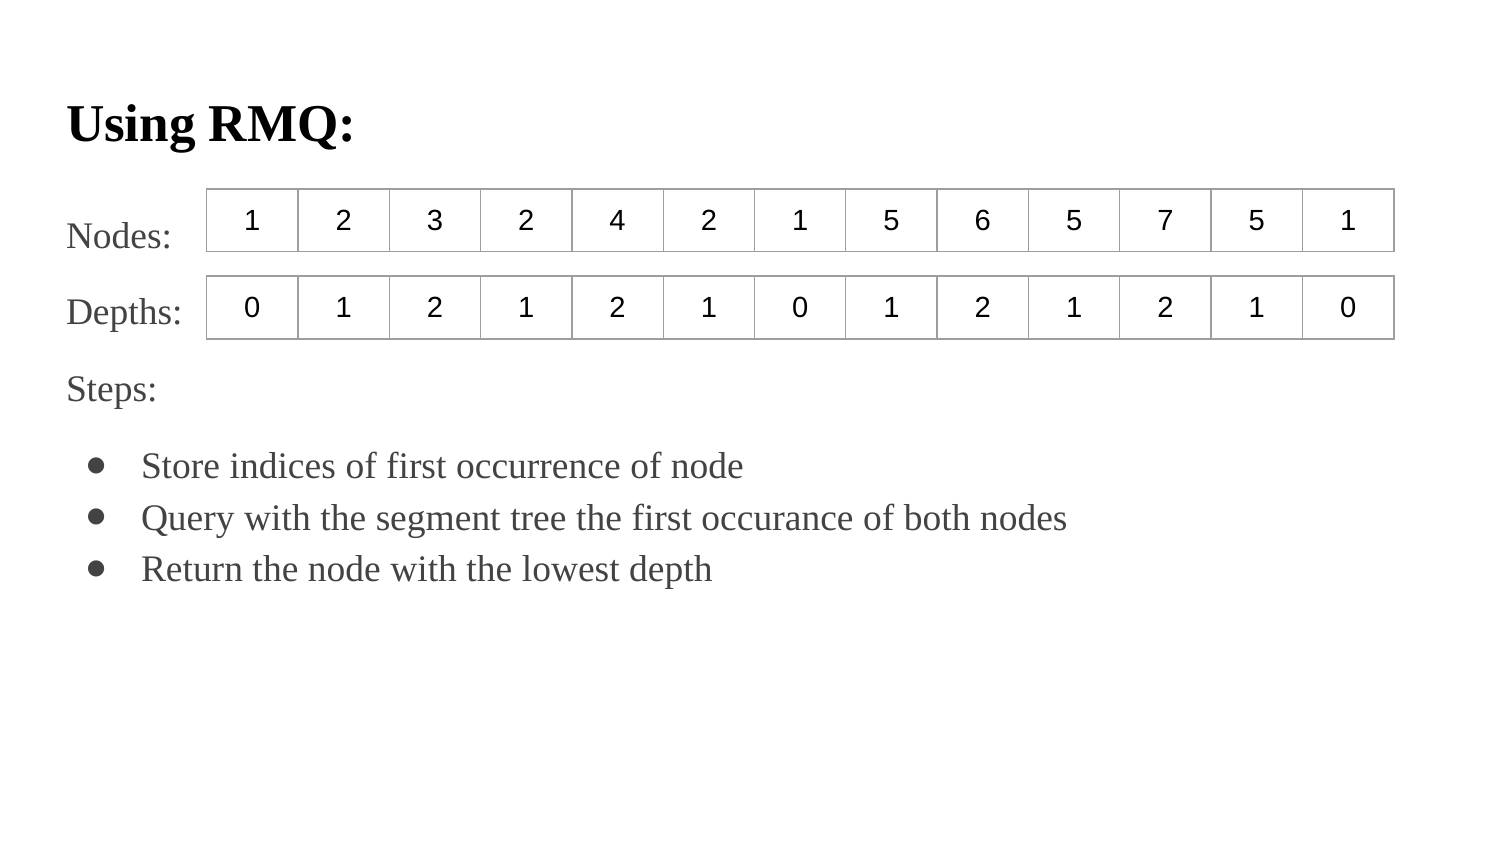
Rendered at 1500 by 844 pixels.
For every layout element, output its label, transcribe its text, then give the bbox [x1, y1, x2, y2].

table_header 1 [481, 277, 571, 338]
table_header 5 [846, 190, 936, 251]
table_header 2 [664, 190, 754, 251]
table_header 1 [1029, 277, 1119, 338]
table_header 0 [755, 277, 845, 338]
table_header 6 [938, 190, 1028, 251]
list Nodes: Depths: Steps: Store indices of first occurrence of node Query with the segment tree the first occurance of both nodes Return the node with the lowest depth [51, 189, 1449, 750]
table_header 5 [1212, 190, 1302, 251]
table_header 1 [846, 277, 936, 338]
table_header 2 [299, 190, 389, 251]
table_header 3 [390, 190, 480, 251]
table_header 5 [1029, 190, 1119, 251]
table_header 2 [1120, 277, 1210, 338]
table_header 1 [207, 190, 297, 251]
table_header 1 [299, 277, 389, 338]
table_header 0 [1303, 277, 1393, 338]
table_header 2 [938, 277, 1028, 338]
table_header 0 [207, 277, 297, 338]
table_header 1 [1303, 190, 1393, 251]
table_header 7 [1120, 190, 1210, 251]
table_header 4 [573, 190, 663, 251]
table_header 2 [573, 277, 663, 338]
table_header 1 [1212, 277, 1302, 338]
table_header 2 [481, 190, 571, 251]
table_header 1 [664, 277, 754, 338]
table_header 2 [390, 277, 480, 338]
table_header 1 [755, 190, 845, 251]
title Using RMQ: [51, 72, 1449, 167]
